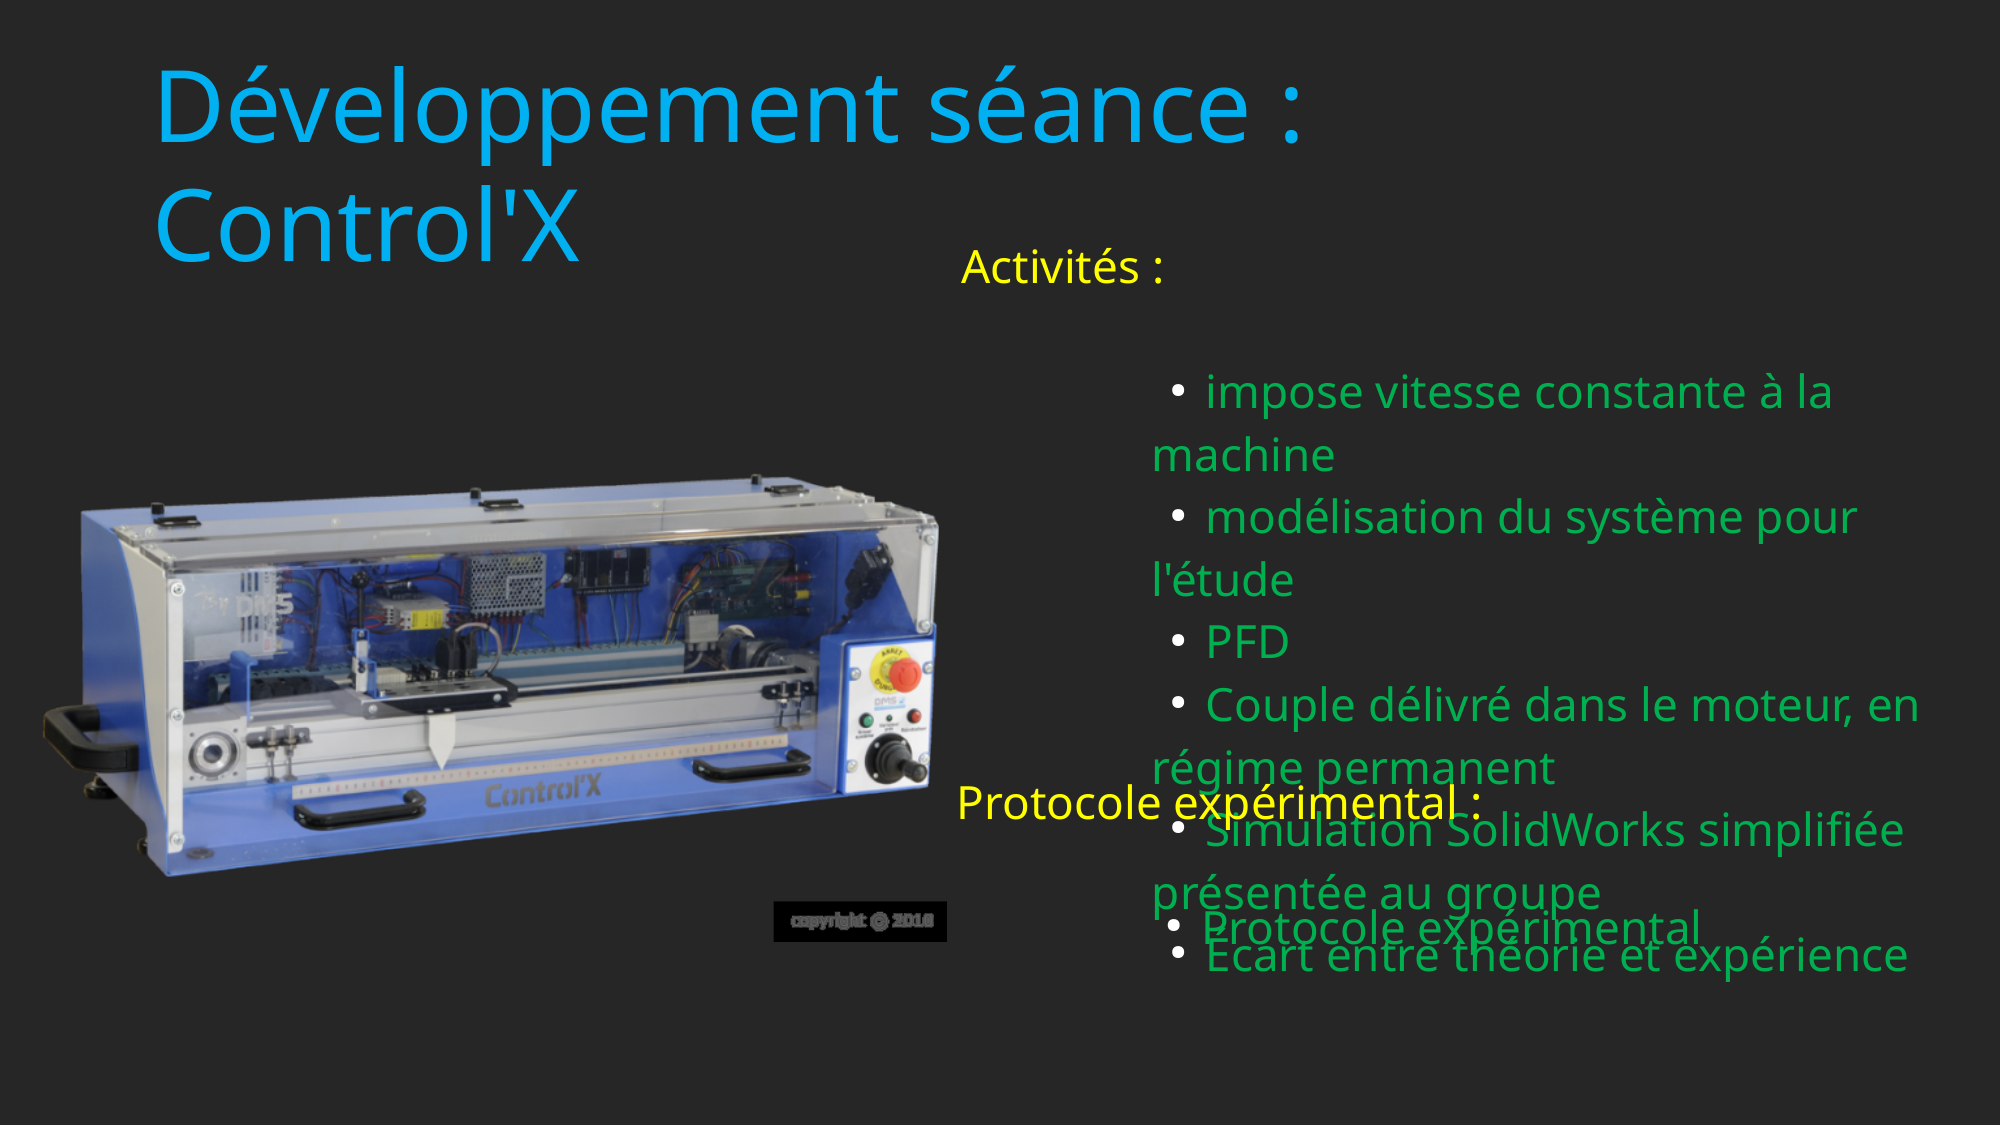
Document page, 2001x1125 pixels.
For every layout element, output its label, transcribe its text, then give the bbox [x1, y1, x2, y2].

text_box Activités : impose vitesse constante à la machine modélisation du système pour l'étude PFD Couple délivré dans le moteur, en régime permanent Simulation SolidWorks simplifiée présentée au groupe Écart entre théorie et expérience [946, 227, 2001, 738]
picture [36, 467, 947, 942]
text_box Protocole expérimental : Protocole expérimental [941, 762, 2001, 889]
text_box Développement séance : Control'X [137, 59, 1863, 278]
